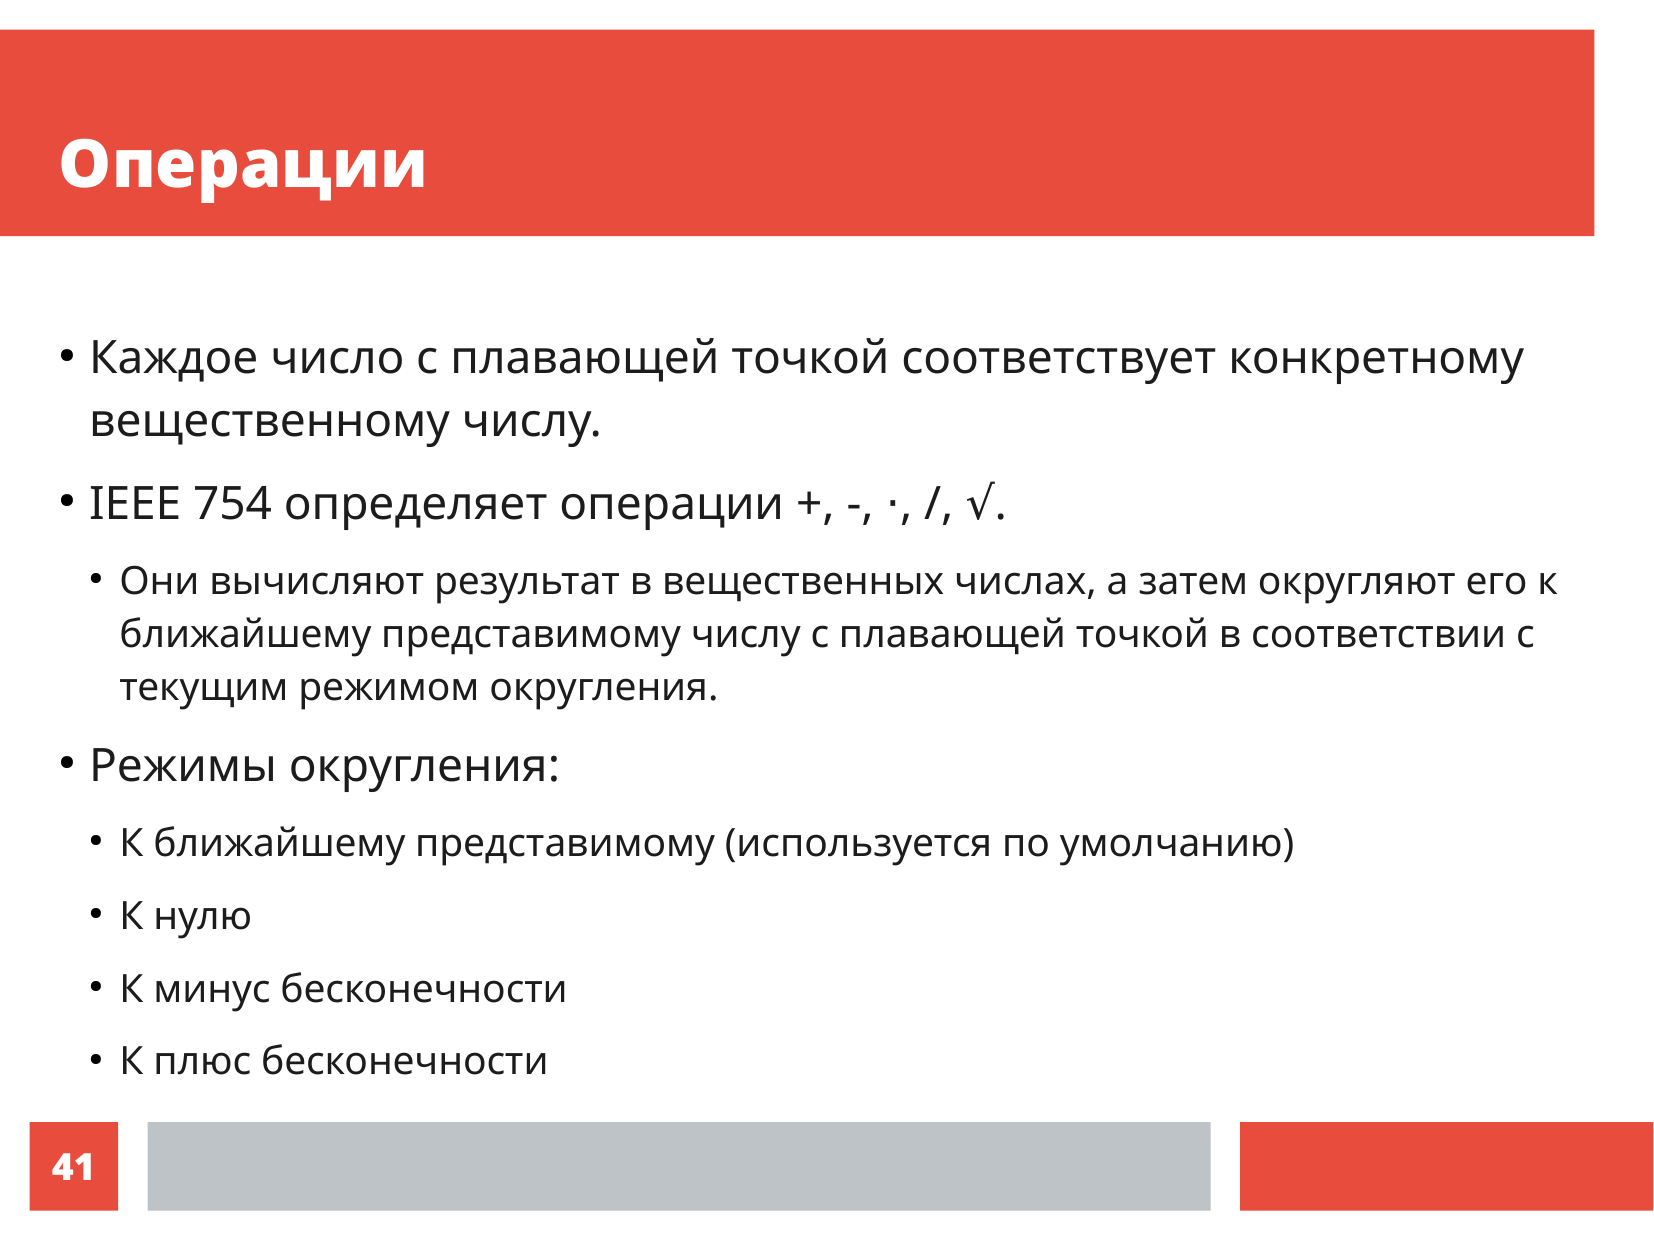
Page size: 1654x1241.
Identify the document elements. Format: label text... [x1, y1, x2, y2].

list Каждое число с плавающей точкой соответствует конкретному вещественному числу. IEEE 754 определяет операции +, -, ⋅, /, √. Они вычисляют результат в вещественных числах, а затем округляют его к ближайшему представимому числу с плавающей точкой в соответствии с текущим режимом округления. Режимы округления: К ближайшему представимому (используется по умолчанию) К нулю К минус бесконечности К плюс бесконечности [59, 324, 1565, 1093]
title Операции [59, 59, 1595, 207]
